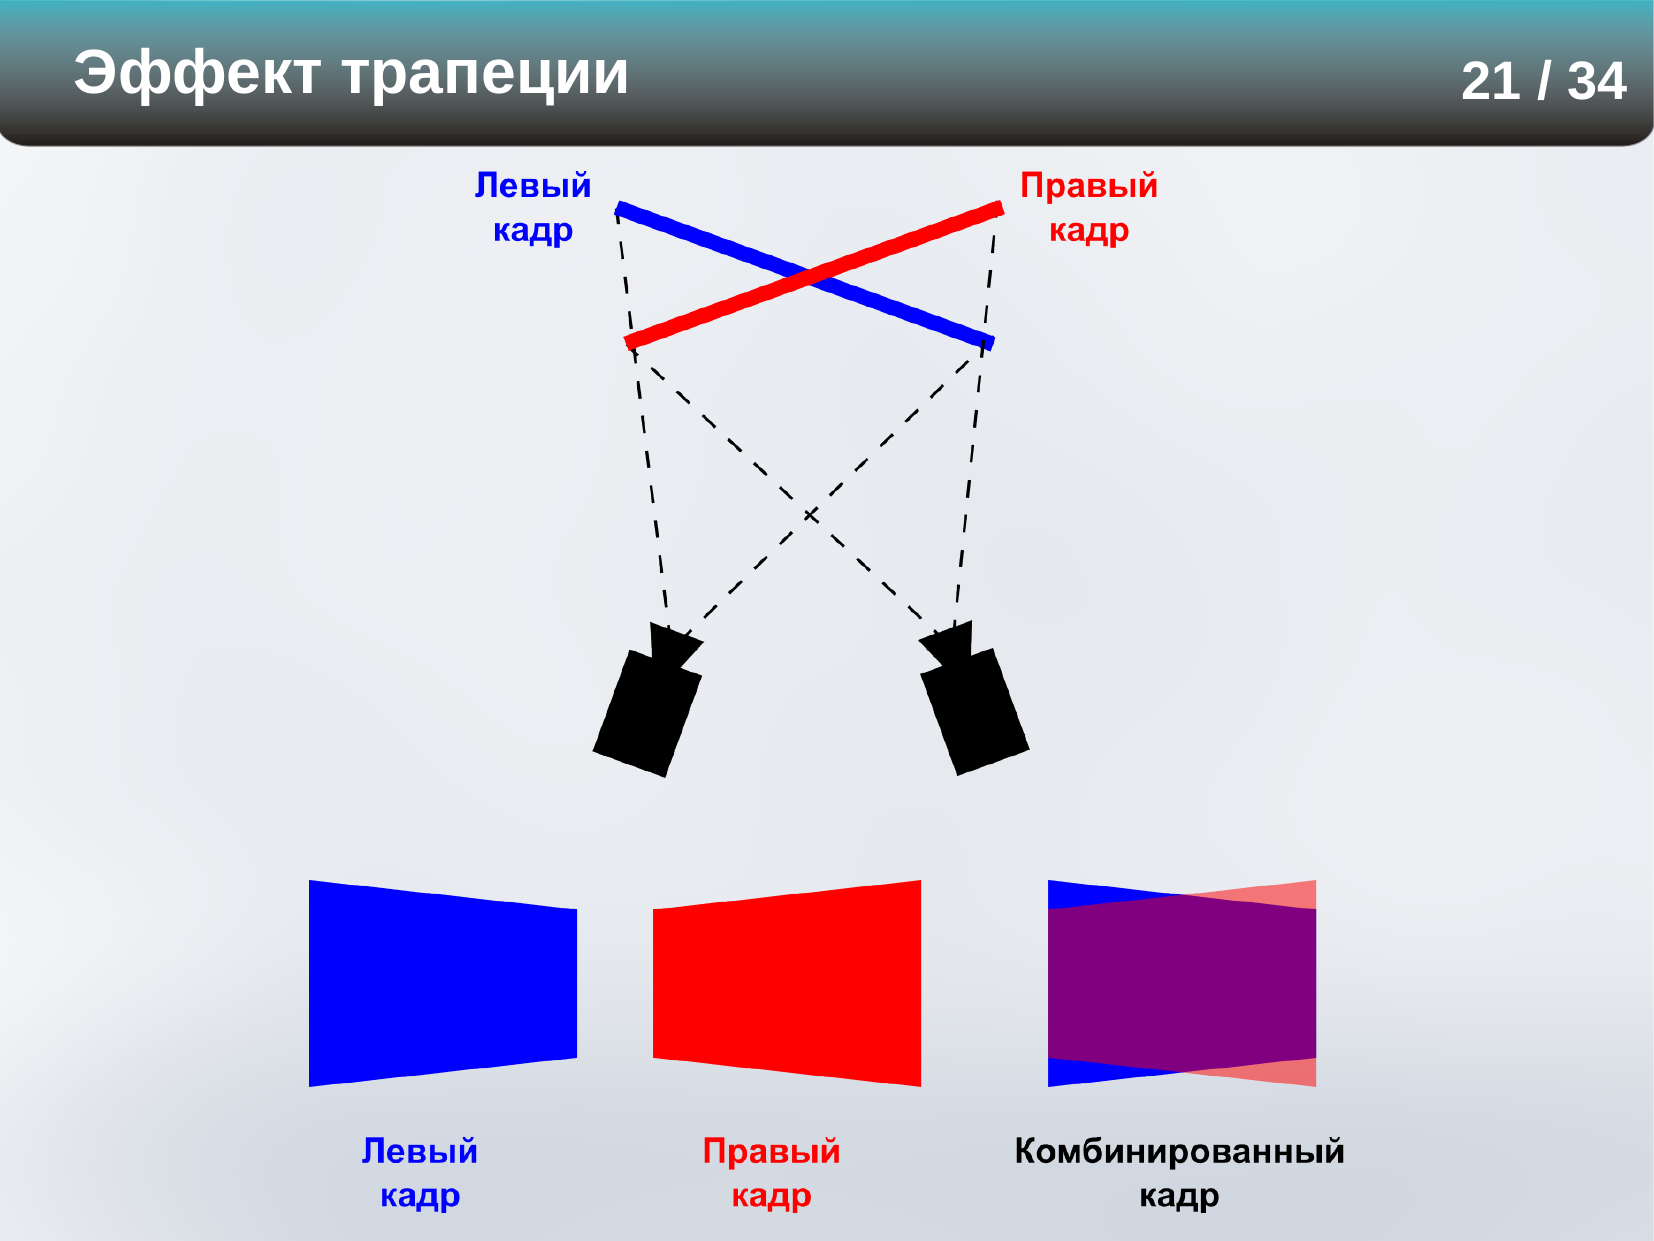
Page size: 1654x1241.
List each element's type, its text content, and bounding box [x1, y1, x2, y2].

picture [0, 0, 1654, 1241]
text_box <номер> / 34 [1446, 42, 1654, 179]
text_box Эффект трапеции [59, 29, 1359, 115]
